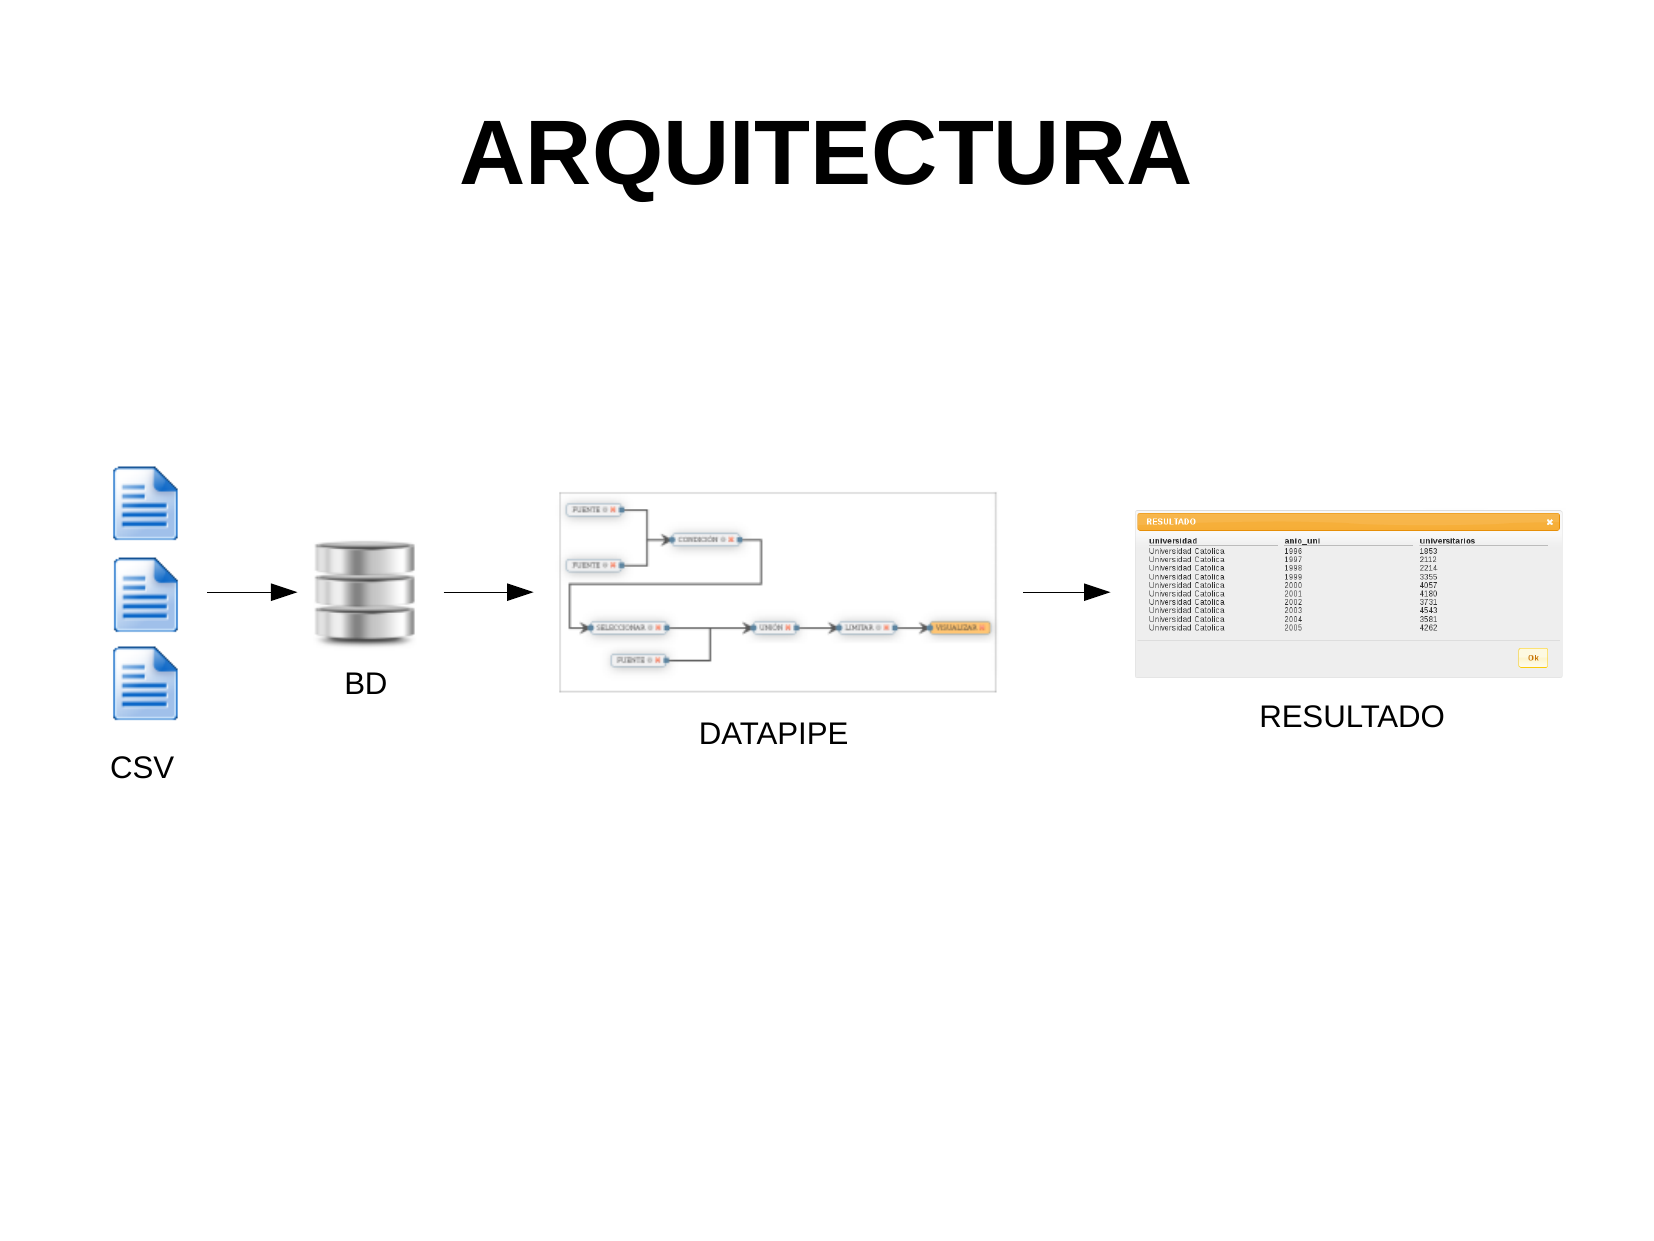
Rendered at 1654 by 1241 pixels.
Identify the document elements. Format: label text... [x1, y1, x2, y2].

picture [298, 532, 432, 655]
text_box DATAPIPE [684, 709, 864, 760]
title ARQUITECTURA [82, 49, 1571, 257]
text_box CSV [95, 742, 190, 793]
picture [101, 459, 192, 548]
picture [527, 463, 1034, 716]
picture [101, 550, 192, 728]
picture [1130, 508, 1566, 680]
text_box BD [329, 658, 403, 709]
text_box RESULTADO [1244, 691, 1461, 742]
